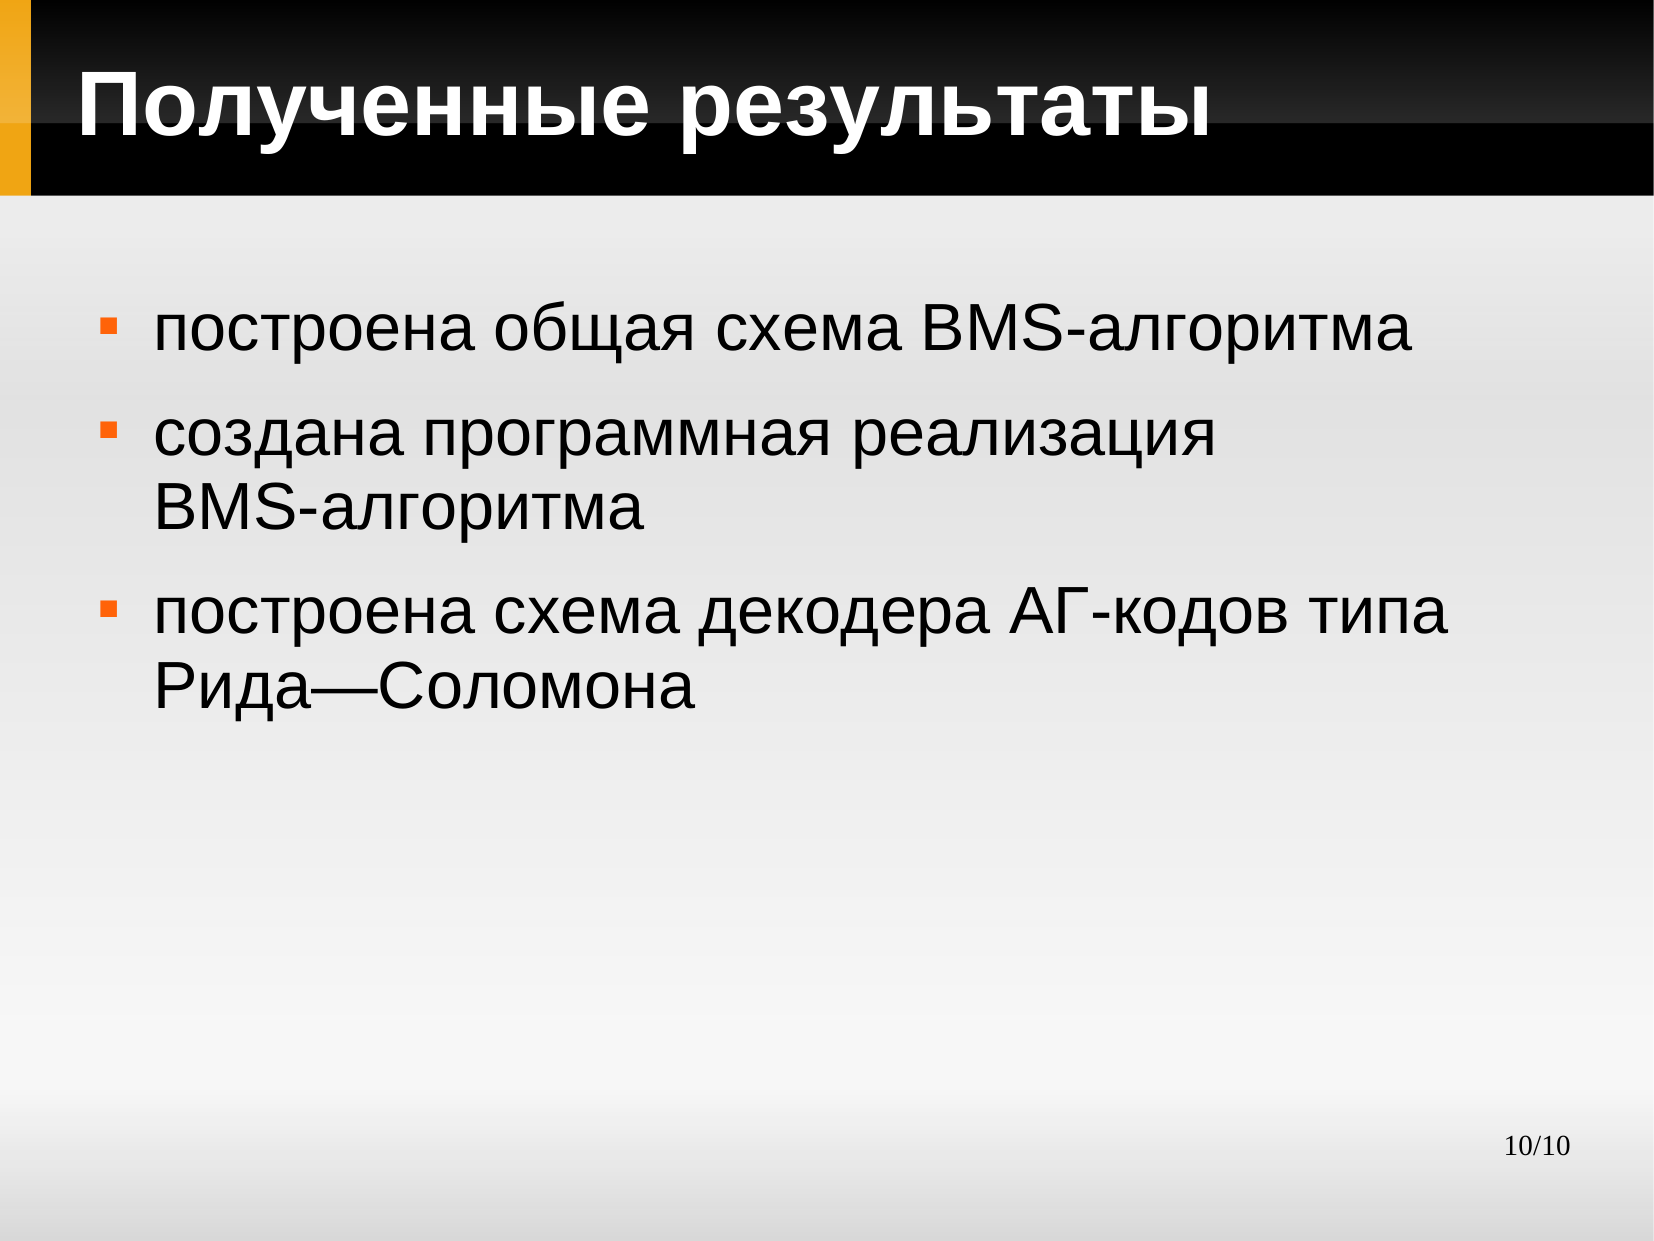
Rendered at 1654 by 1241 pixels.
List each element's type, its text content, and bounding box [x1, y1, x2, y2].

title Полученные результаты [76, 7, 1565, 200]
picture [0, 0, 1654, 1241]
list построена общая схема BMS-алгоритма создана программная реализация BMS-алгоритма построена схема декодера АГ-кодов типа Рида—Соломона [82, 290, 1571, 1109]
